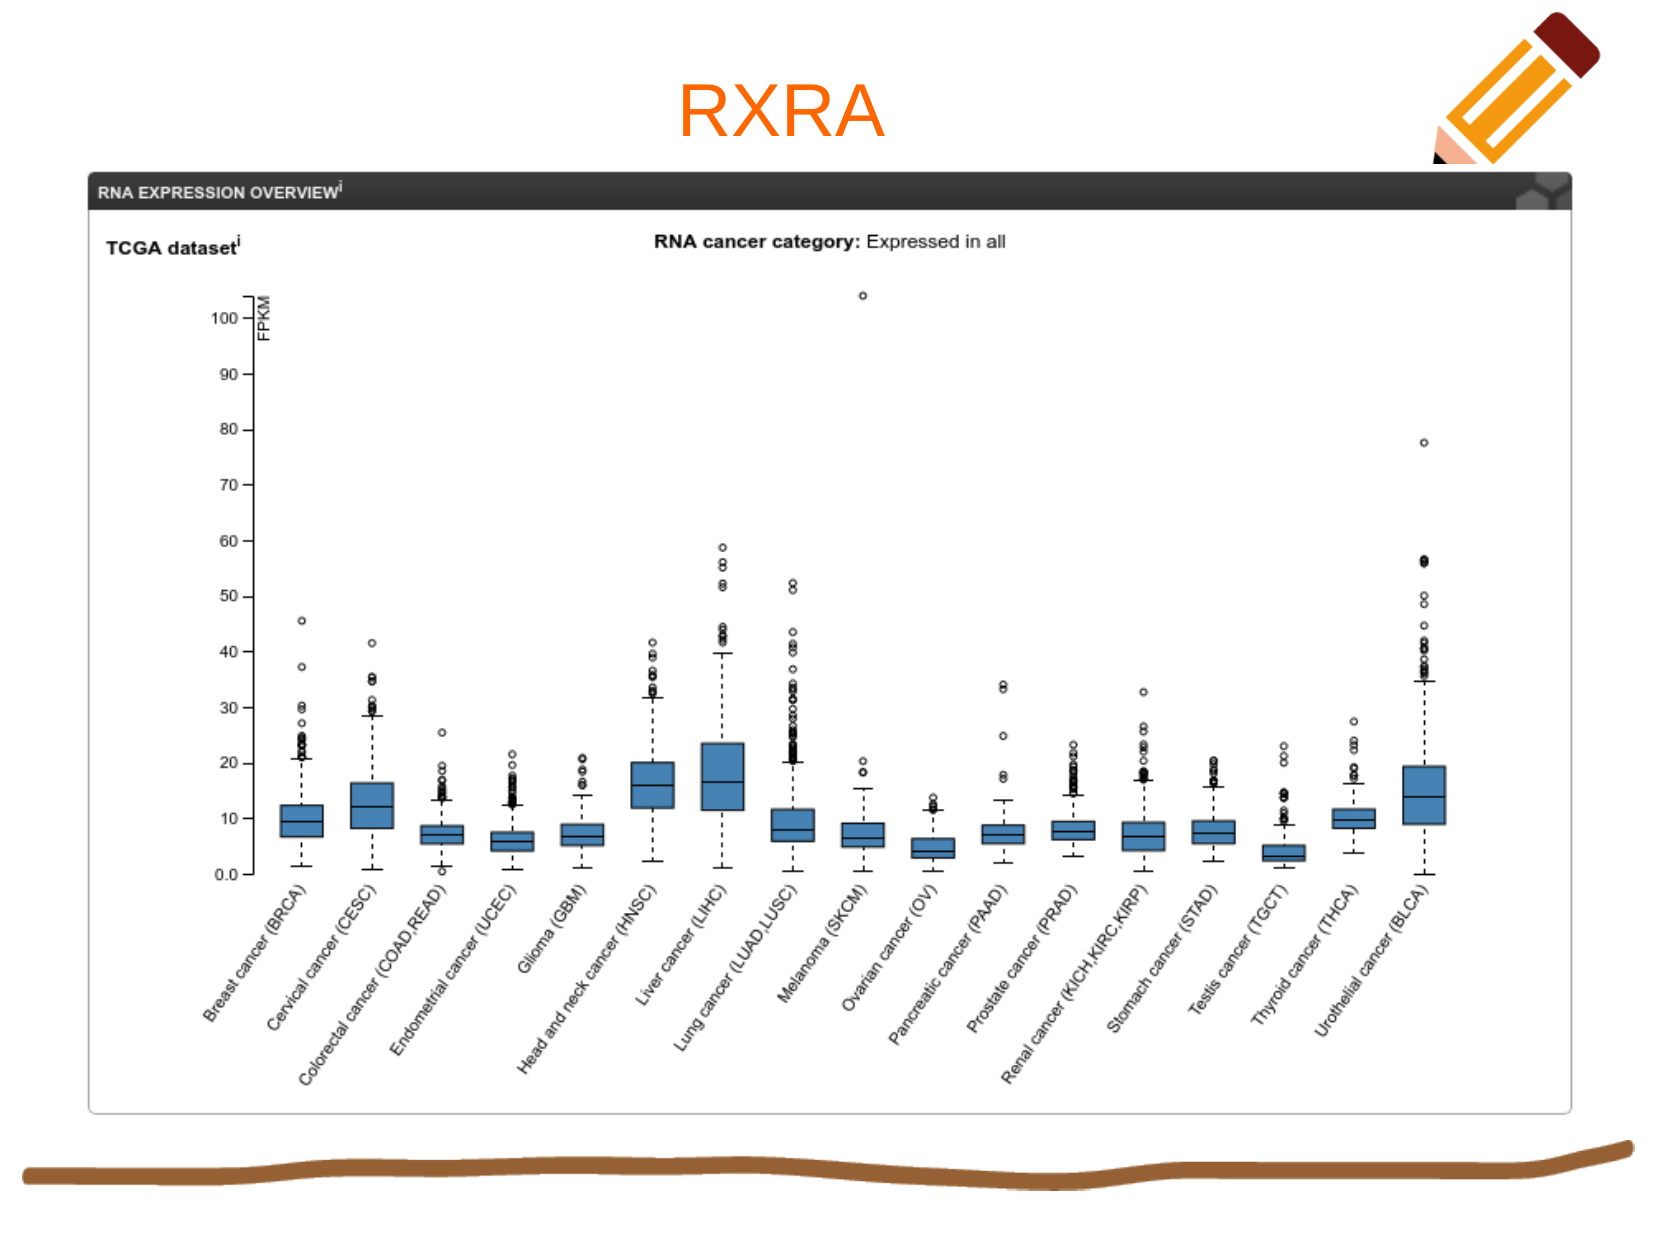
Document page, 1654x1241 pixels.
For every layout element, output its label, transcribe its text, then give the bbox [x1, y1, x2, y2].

title RXRA [108, 49, 1456, 172]
picture [75, 12, 1601, 1125]
picture [22, 1140, 1635, 1191]
